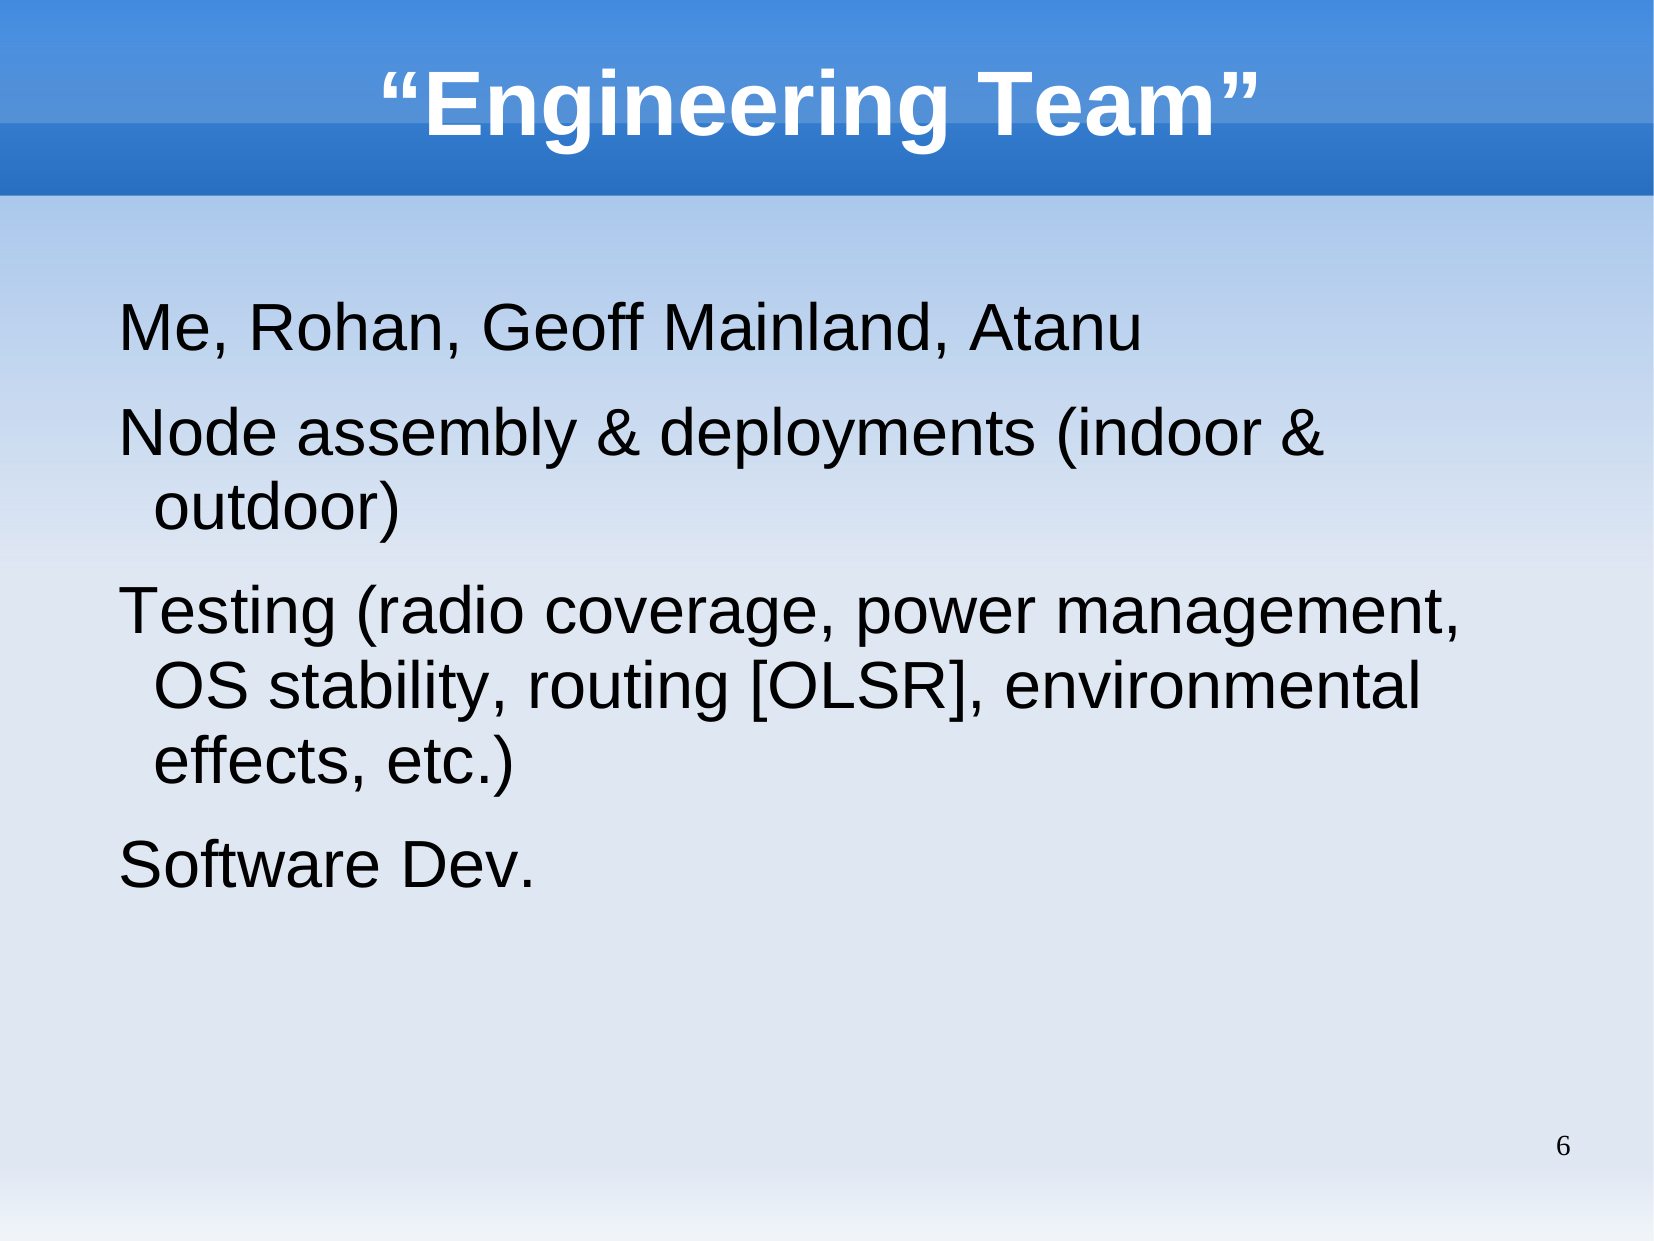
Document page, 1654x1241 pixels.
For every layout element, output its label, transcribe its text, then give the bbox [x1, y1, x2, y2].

picture [0, 0, 1654, 1241]
list Me, Rohan, Geoff Mainland, Atanu Node assembly & deployments (indoor & outdoor) Testing (radio coverage, power management, OS stability, routing [OLSR], environmental effects, etc.) Software Dev. [82, 290, 1571, 1094]
title “Engineering Team” [76, 0, 1565, 208]
